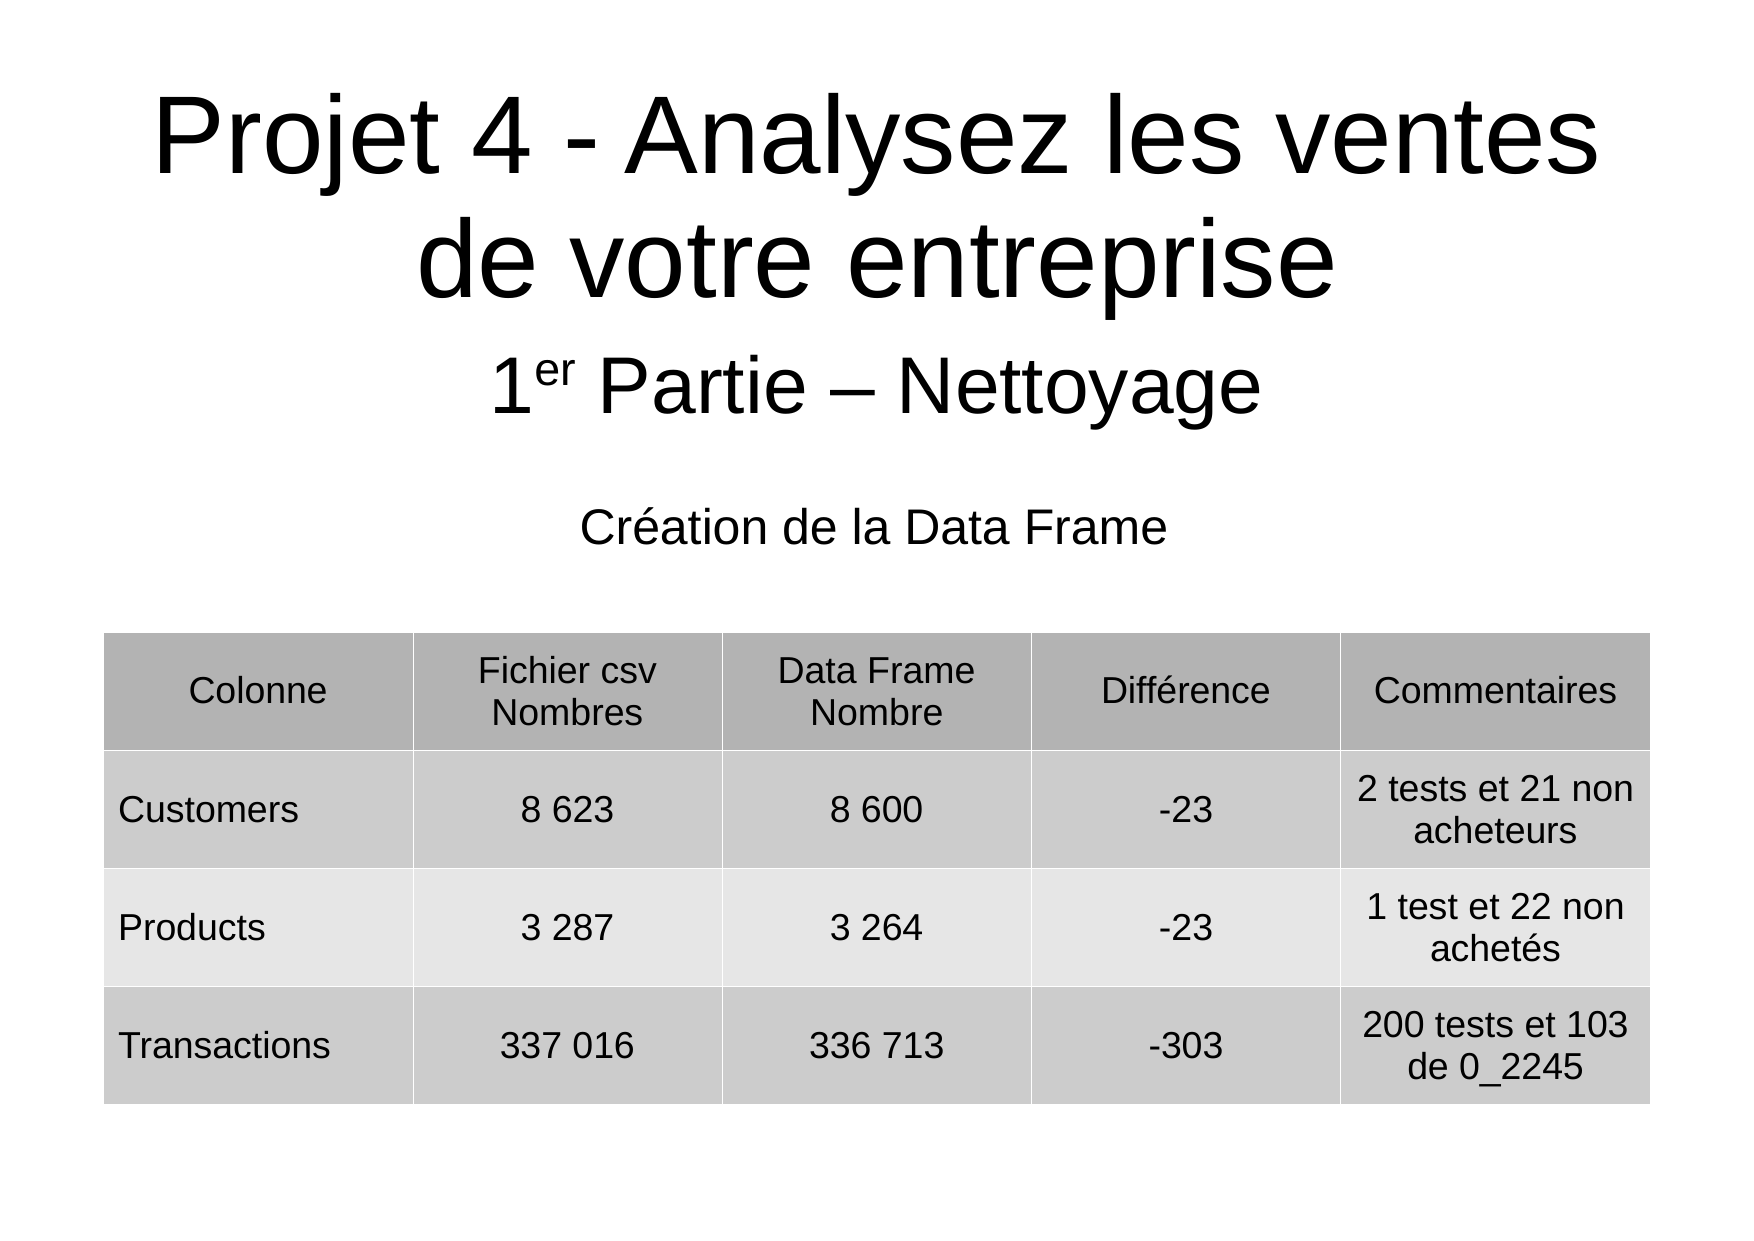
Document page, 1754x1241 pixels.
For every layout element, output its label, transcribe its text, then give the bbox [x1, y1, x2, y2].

title Projet 4 - Analysez les ventes de votre entreprise [140, 48, 1614, 321]
table_header Colonne [104, 633, 413, 750]
table_cell 200 tests et 103 de 0_2245 [1341, 987, 1650, 1104]
table_cell 3 287 [414, 869, 722, 986]
table_cell Transactions [104, 987, 413, 1104]
table_cell 336 713 [723, 987, 1031, 1104]
table_cell 1 test et 22 non achetés [1341, 869, 1650, 986]
subtitle 1er Partie – Nettoyage [140, 321, 1614, 449]
table_header Fichier csv Nombres [414, 633, 722, 750]
table_cell Customers [104, 751, 413, 868]
text_box [106, 463, 1642, 591]
table_cell Products [104, 869, 413, 986]
table_cell 337 016 [414, 987, 722, 1104]
table_cell -23 [1032, 869, 1340, 986]
table_cell -23 [1032, 751, 1340, 868]
table_header Data Frame Nombre [723, 633, 1031, 750]
table_cell 3 264 [723, 869, 1031, 986]
table_cell 2 tests et 21 non acheteurs [1341, 751, 1650, 868]
table_cell -303 [1032, 987, 1340, 1104]
table_header Différence [1032, 633, 1340, 750]
table_cell 8 600 [723, 751, 1031, 868]
table_header Commentaires [1341, 633, 1650, 750]
table_cell 8 623 [414, 751, 722, 868]
